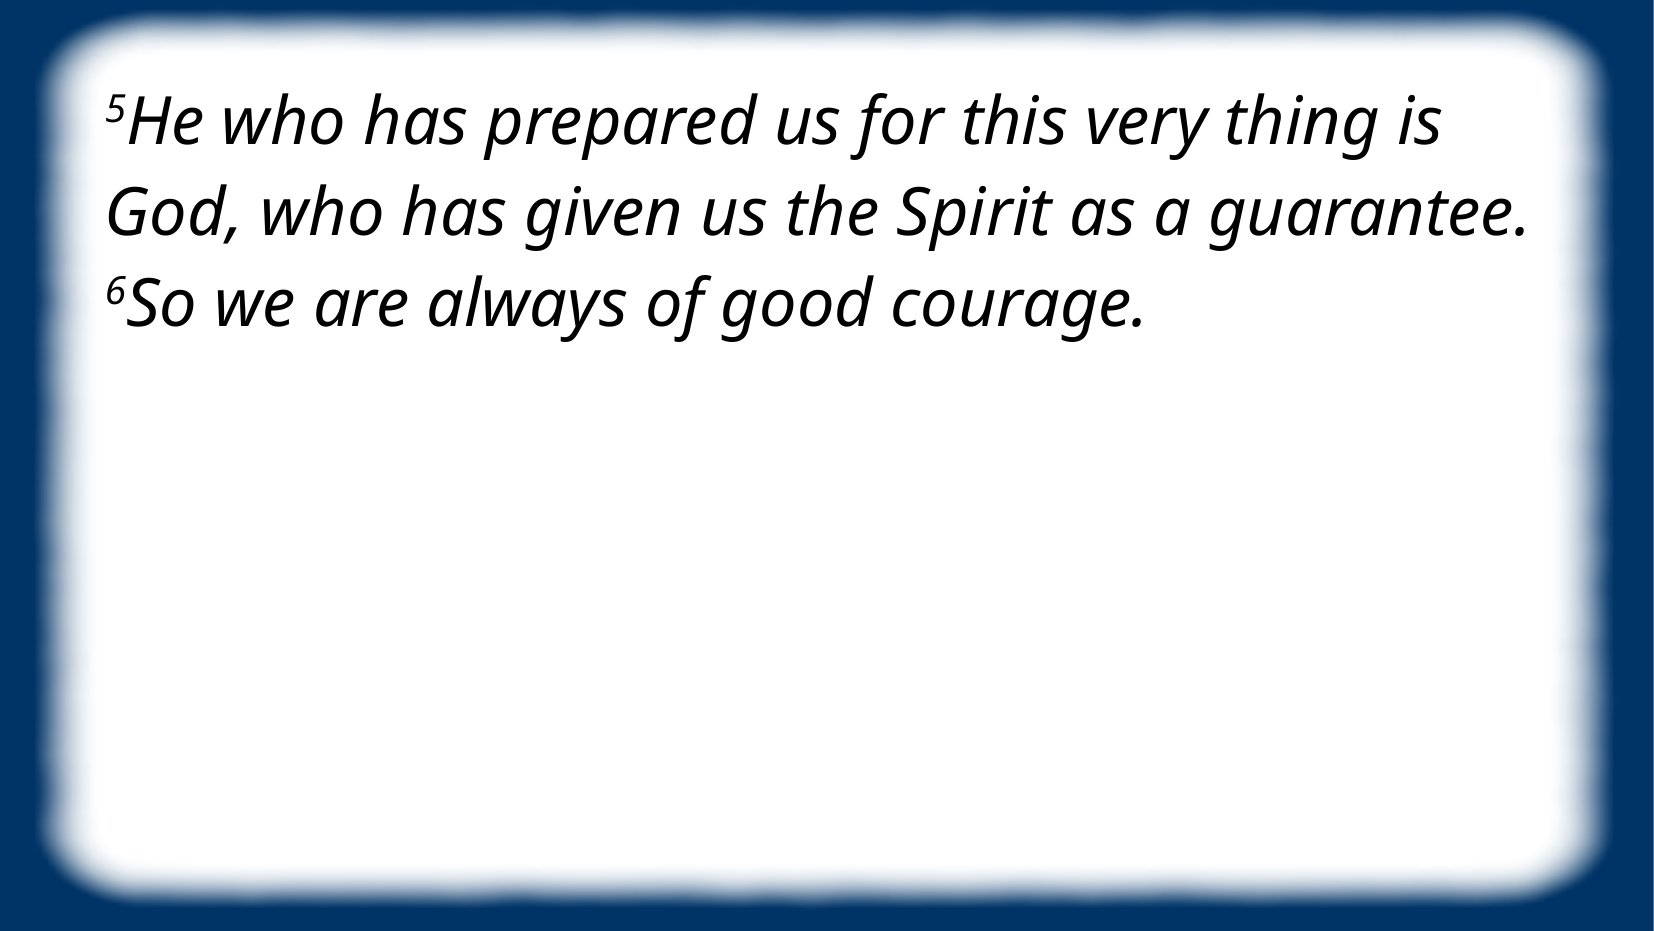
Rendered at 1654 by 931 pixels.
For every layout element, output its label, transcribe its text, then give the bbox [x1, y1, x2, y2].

picture [0, 0, 1654, 931]
text_box 5He who has prepared us for this very thing is God, who has given us the Spirit as a guarantee. 6So we are always of good courage. [90, 66, 1576, 376]
